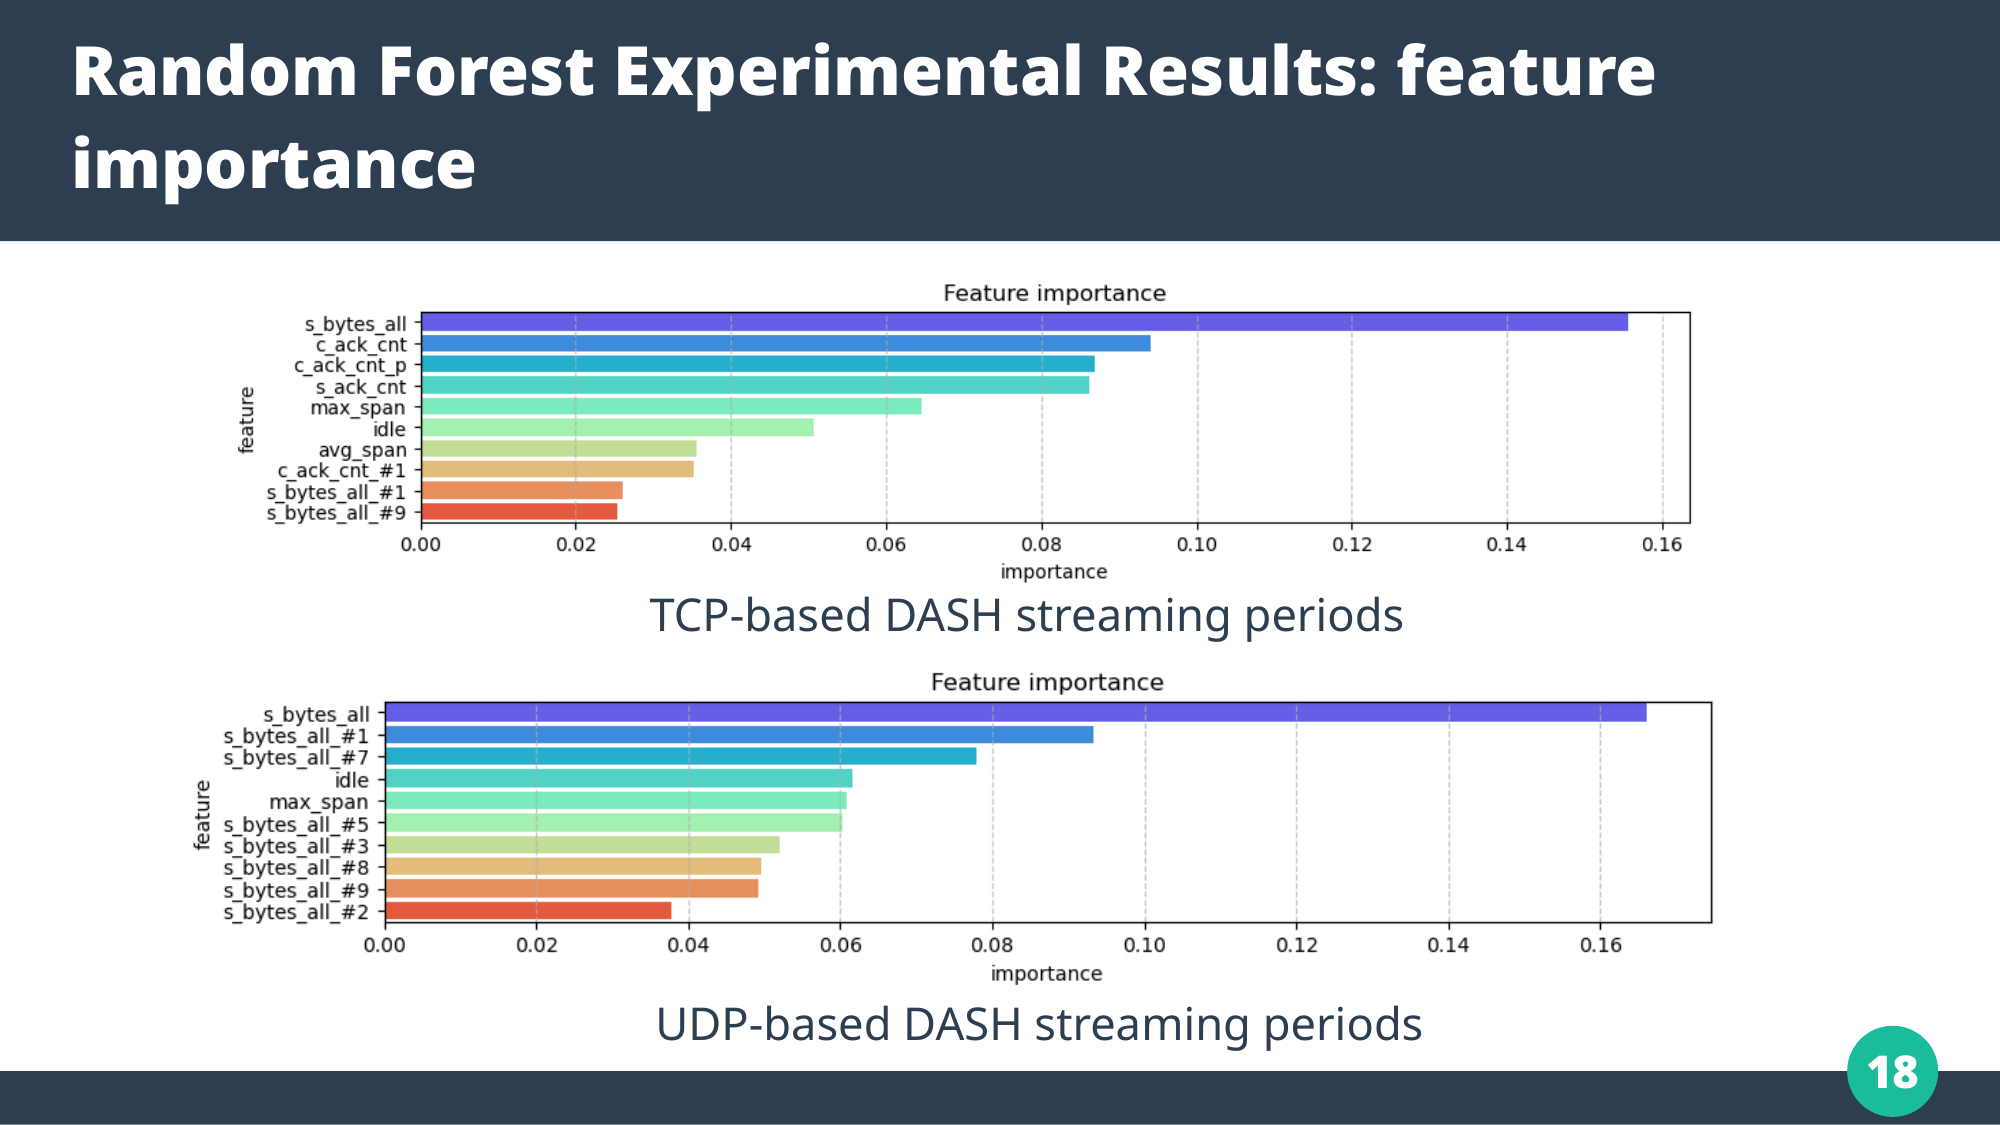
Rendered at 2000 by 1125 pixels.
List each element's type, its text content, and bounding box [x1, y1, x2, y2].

text_box TCP-based DASH streaming periods [634, 595, 1446, 659]
picture [181, 659, 1724, 998]
title Random Forest Experimental Results: feature importance [71, 44, 1929, 188]
picture [226, 271, 1702, 595]
text_box UDP-based DASH streaming periods [640, 998, 1452, 1089]
